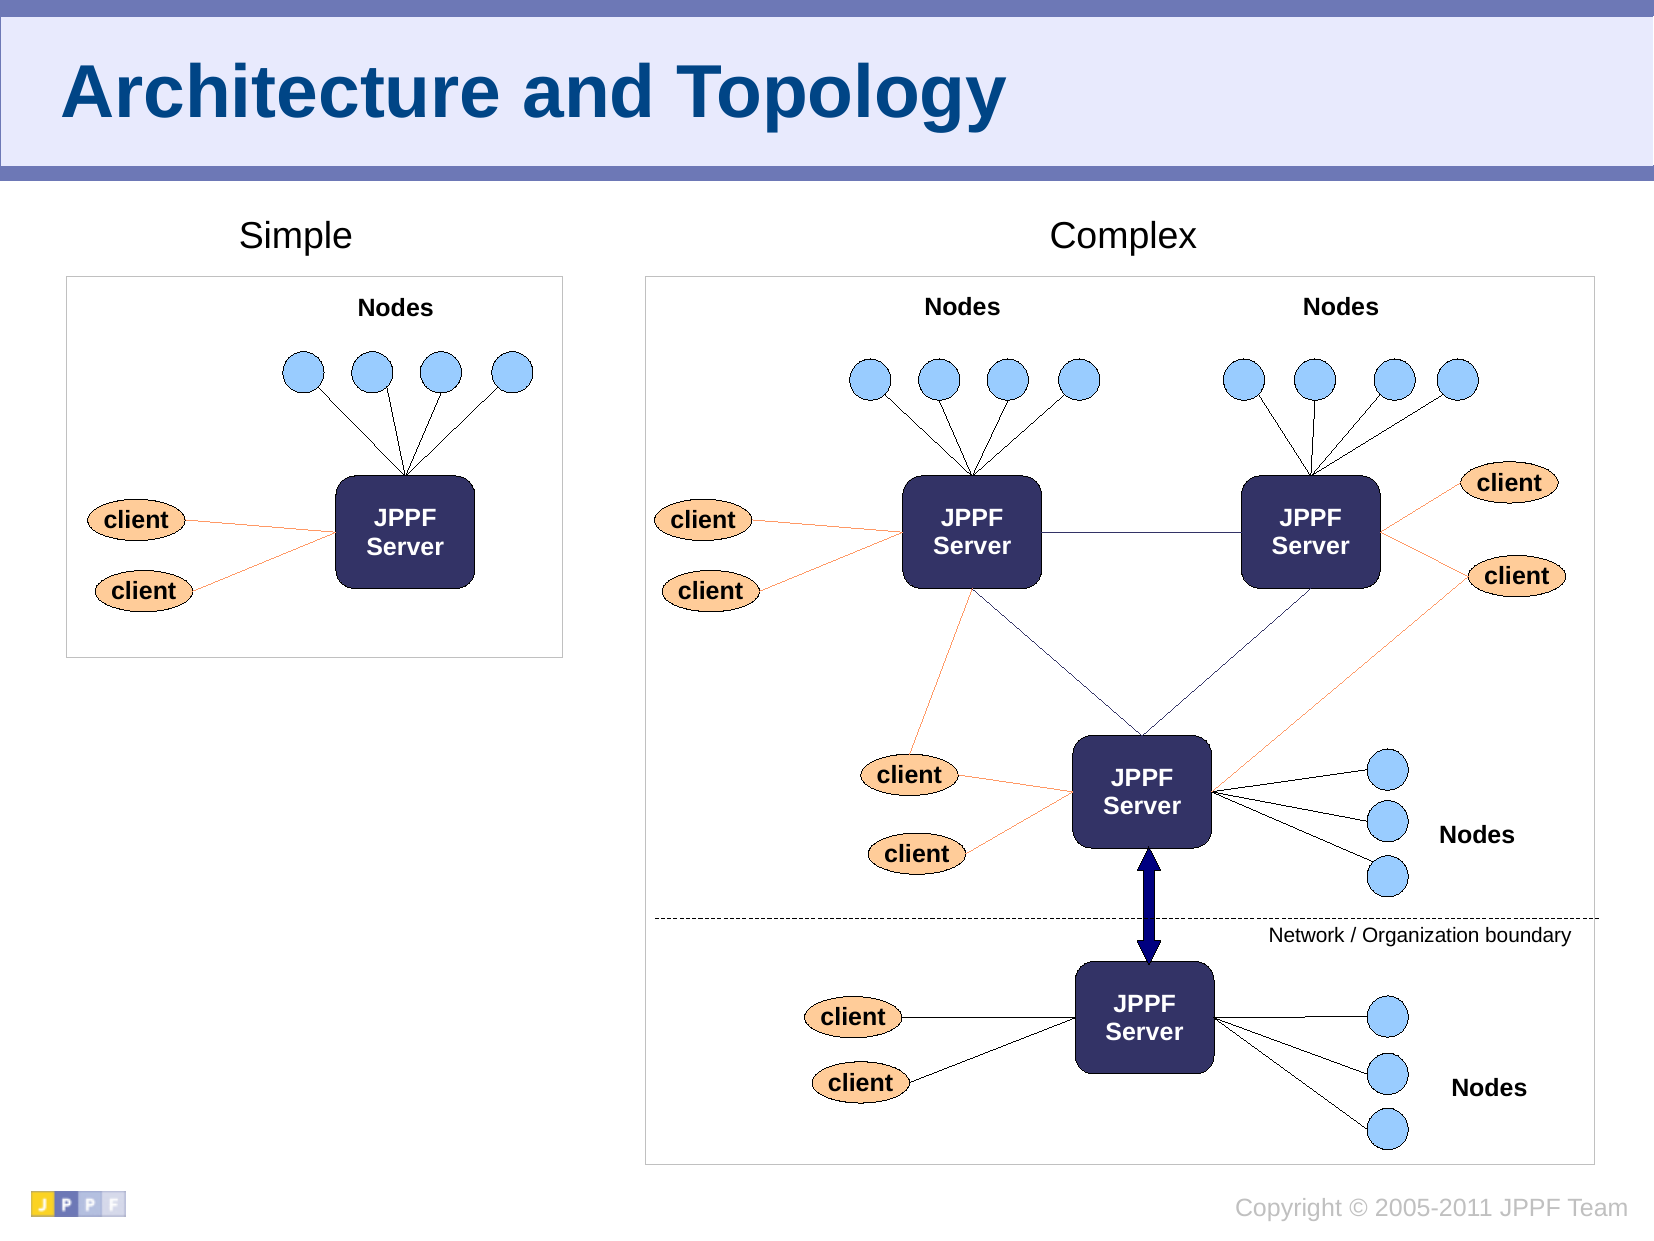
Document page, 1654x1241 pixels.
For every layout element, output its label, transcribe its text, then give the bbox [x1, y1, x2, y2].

text_box JPPF Server [335, 475, 475, 589]
text_box [849, 358, 891, 401]
text_box [1374, 358, 1416, 401]
text_box Nodes [1288, 285, 1398, 331]
text_box [1367, 800, 1409, 842]
text_box client [804, 996, 902, 1038]
text_box client [1460, 461, 1559, 504]
text_box Simple [216, 207, 376, 265]
text_box Network / Organization boundary [1253, 916, 1610, 958]
text_box [491, 351, 533, 393]
text_box Nodes [1424, 813, 1534, 859]
text_box [351, 351, 393, 393]
text_box Complex [1031, 207, 1215, 265]
text_box [1058, 358, 1100, 401]
text_box [1367, 855, 1409, 897]
text_box client [868, 833, 966, 875]
text_box client [87, 499, 186, 541]
text_box [1294, 358, 1336, 401]
text_box [1137, 846, 1161, 965]
text_box Nodes [342, 285, 452, 331]
text_box [1223, 358, 1265, 401]
text_box client [1468, 555, 1566, 597]
text_box Nodes [909, 285, 1019, 331]
text_box JPPF Server [902, 475, 1042, 589]
text_box [1367, 1053, 1409, 1095]
text_box [1367, 1108, 1409, 1150]
text_box client [812, 1061, 910, 1104]
text_box JPPF Server [1072, 735, 1212, 849]
text_box JPPF Server [1075, 961, 1215, 1074]
text_box client [654, 499, 752, 541]
text_box [282, 351, 325, 393]
text_box [1367, 995, 1409, 1038]
text_box [1367, 748, 1409, 791]
text_box client [662, 570, 760, 612]
text_box Nodes [1436, 1066, 1546, 1111]
picture [0, 181, 1654, 1241]
text_box [918, 358, 960, 401]
text_box [987, 358, 1029, 401]
text_box JPPF Server [1241, 475, 1381, 589]
text_box [420, 351, 462, 393]
text_box client [860, 754, 959, 796]
text_box client [95, 570, 193, 612]
text_box [1437, 358, 1479, 401]
title Architecture and Topology [0, 16, 1653, 167]
